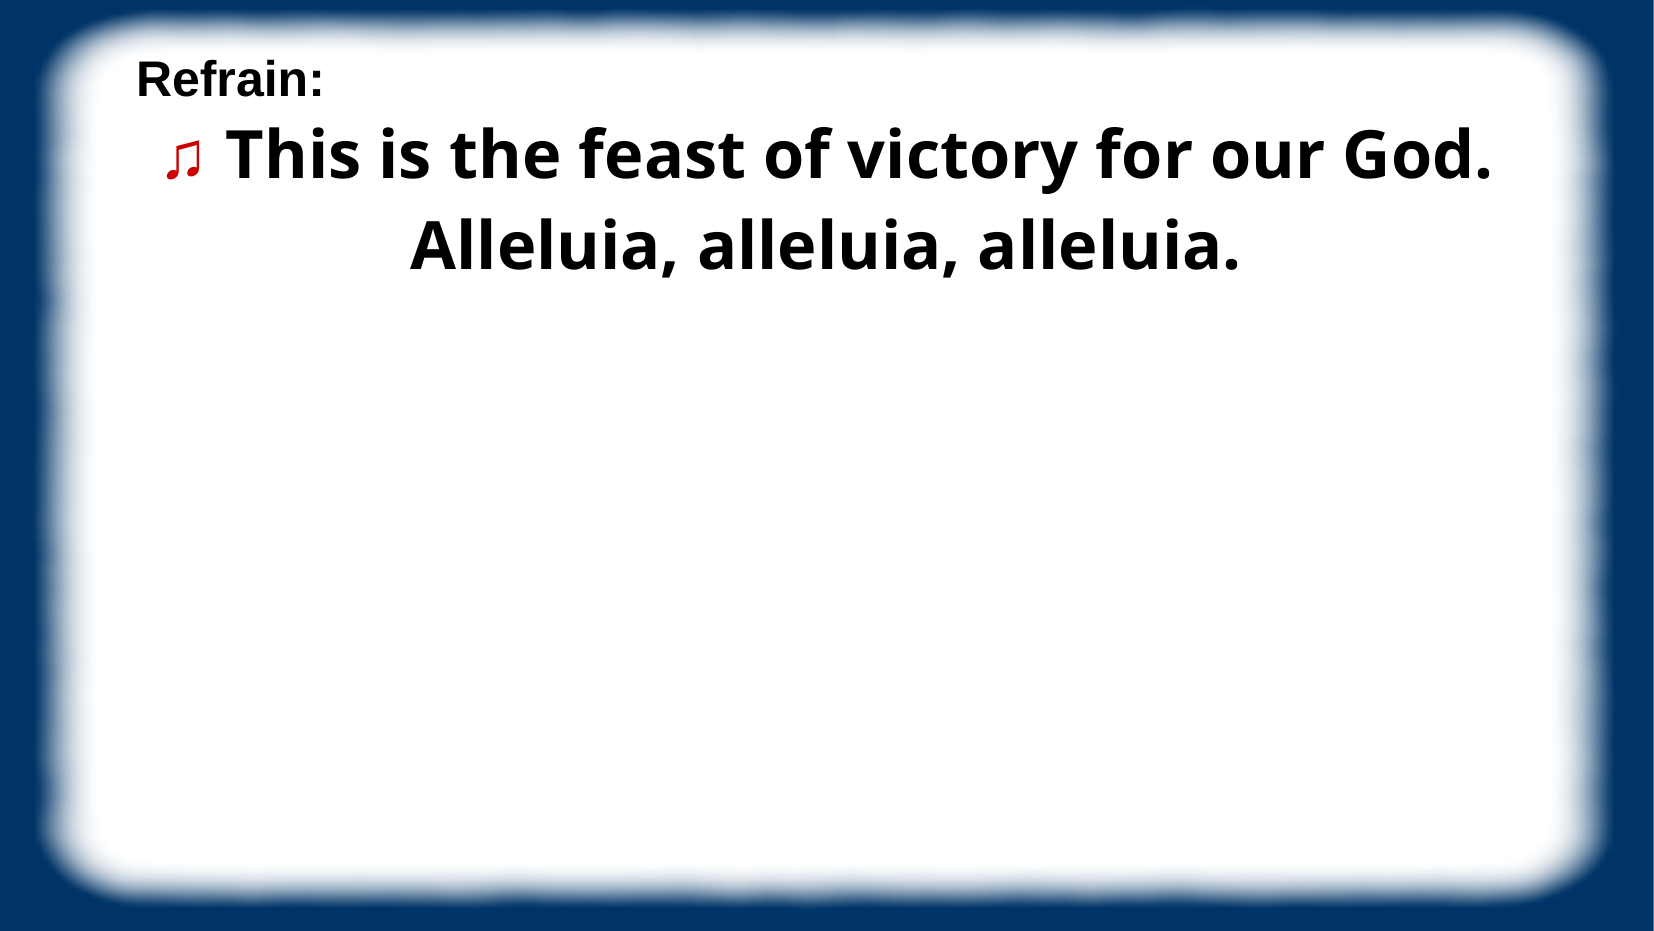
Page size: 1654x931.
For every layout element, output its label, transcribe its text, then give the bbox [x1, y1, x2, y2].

text_box Refrain: ♫ This is the feast of victory for our God. Alleluia, alleluia, alleluia. [121, 44, 1532, 293]
picture [0, 0, 1654, 931]
